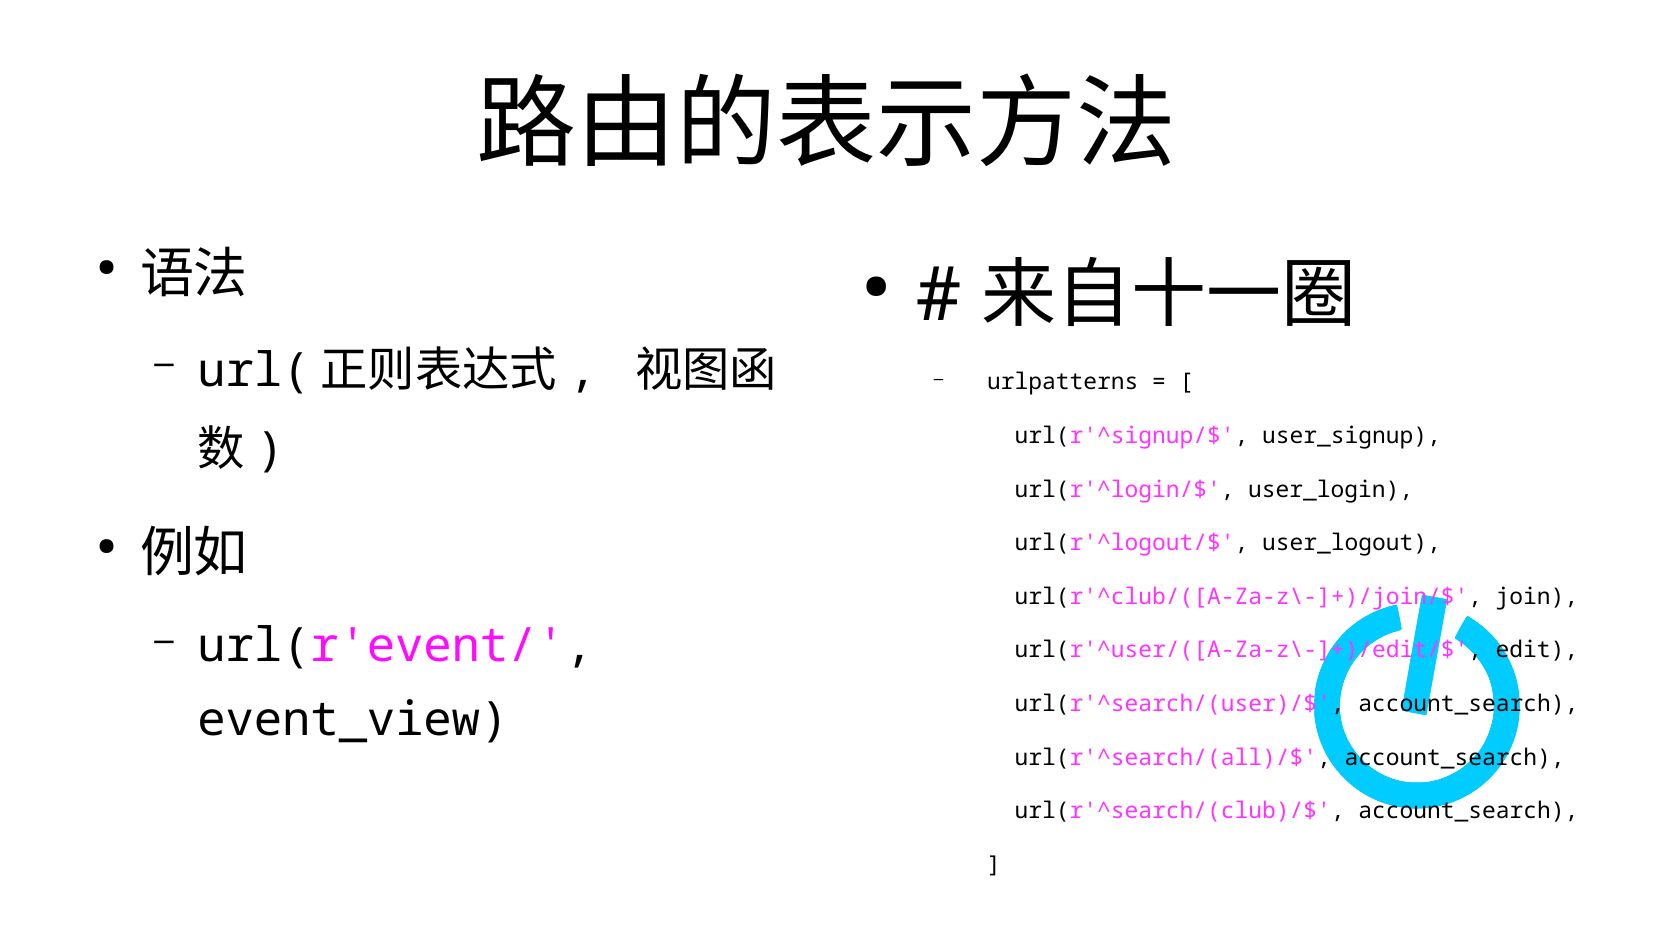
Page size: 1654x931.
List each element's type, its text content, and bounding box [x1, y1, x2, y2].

list 语法 url(正则表达式, 视图函数) 例如 url(r'event/', event_view) [82, 217, 809, 756]
list #来自十一圈 urlpatterns = [ url(r'^signup/$', user_signup), url(r'^login/$', user_login), url(r'^logout/$', user_logout), url(r'^club/([A-Za-z\-]+)/join/$', join), url(r'^user/([A-Za-z\-]+)/edit/$', edit), url(r'^search/(user)/$', account_search), url(r'^search/(all)/$', account_search), url(r'^search/(club)/$', account_search), ] [845, 217, 1654, 898]
title 路由的表示方法 [82, 37, 1571, 193]
